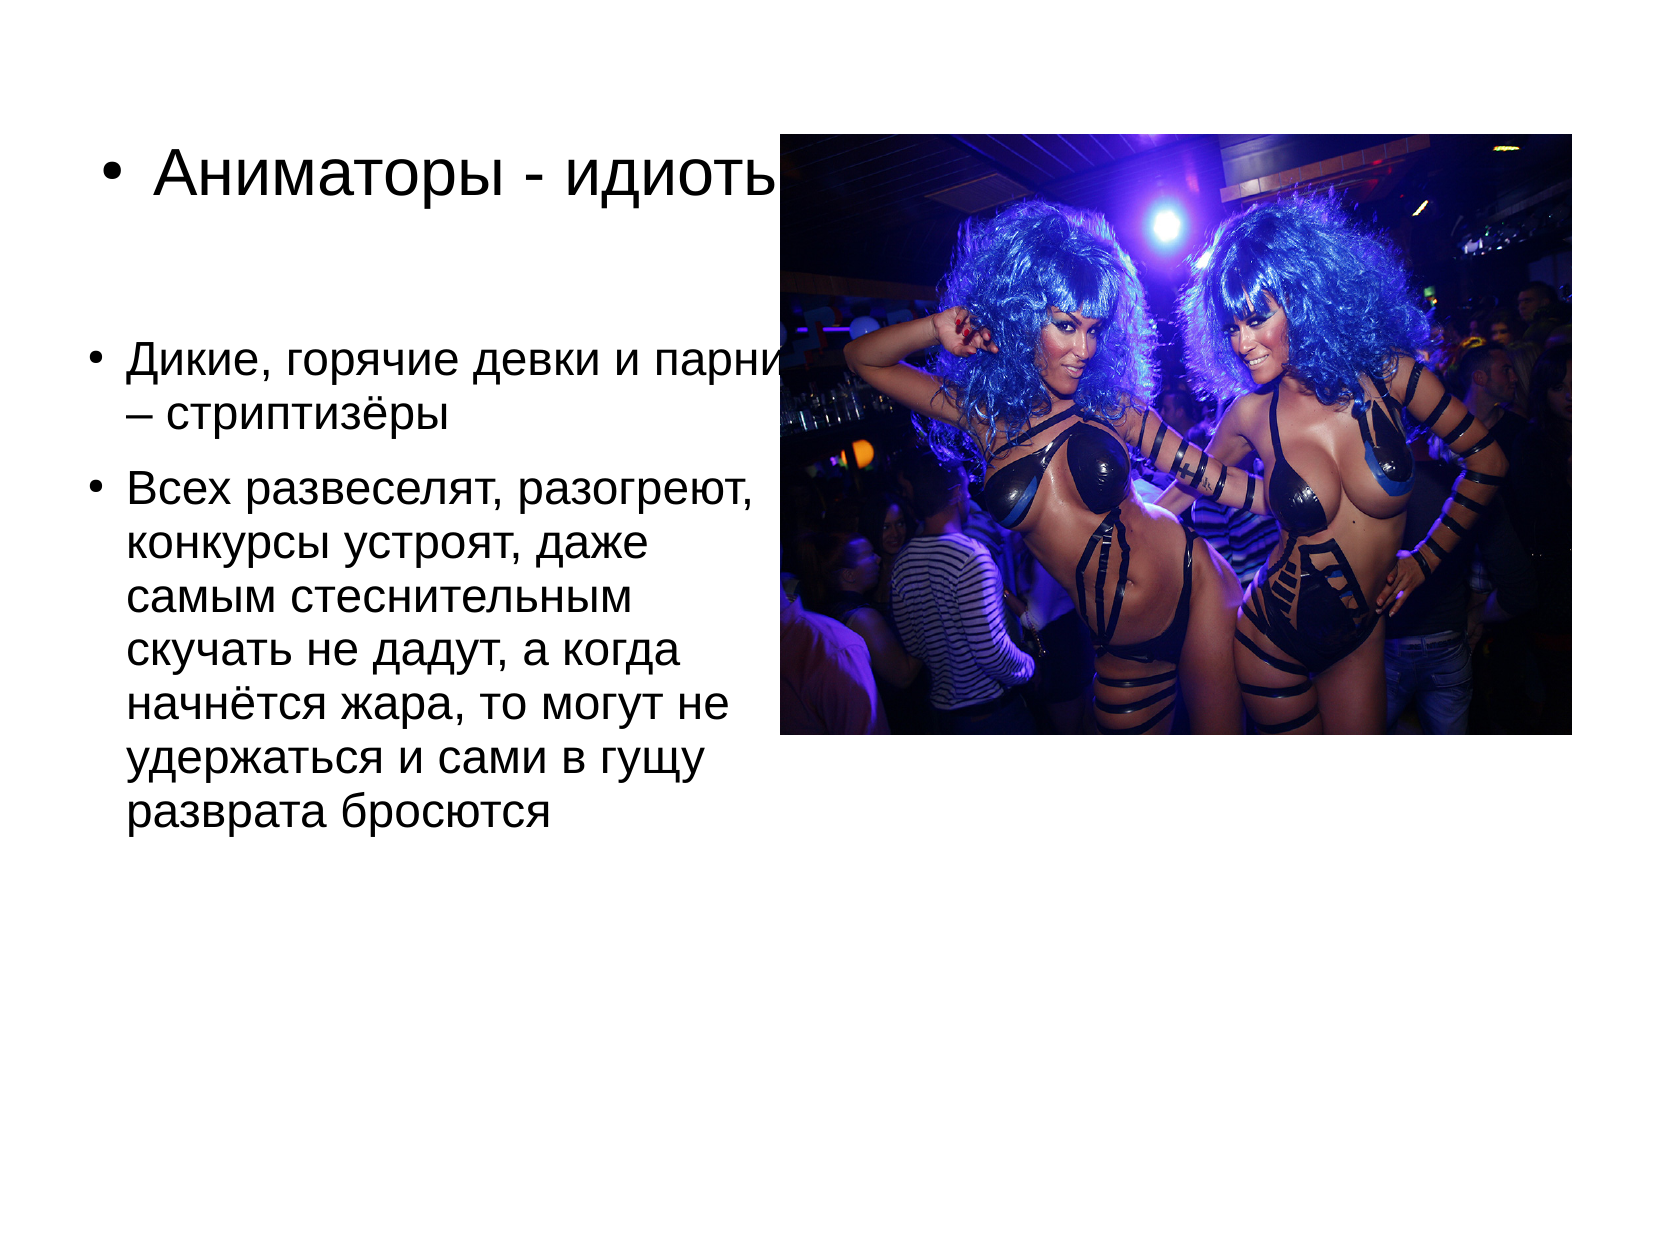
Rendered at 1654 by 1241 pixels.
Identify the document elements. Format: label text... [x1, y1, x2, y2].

list Аниматоры - идиоты [82, 135, 780, 241]
picture [780, 134, 1572, 736]
list Дикие, горячие девки и парни – стриптизёры Всех развеселят, разогреют, конкурсы устроят, даже самым стеснительным скучать не дадут, а когда начнётся жара, то могут не удержаться и сами в гущу разврата бросются [75, 257, 802, 841]
